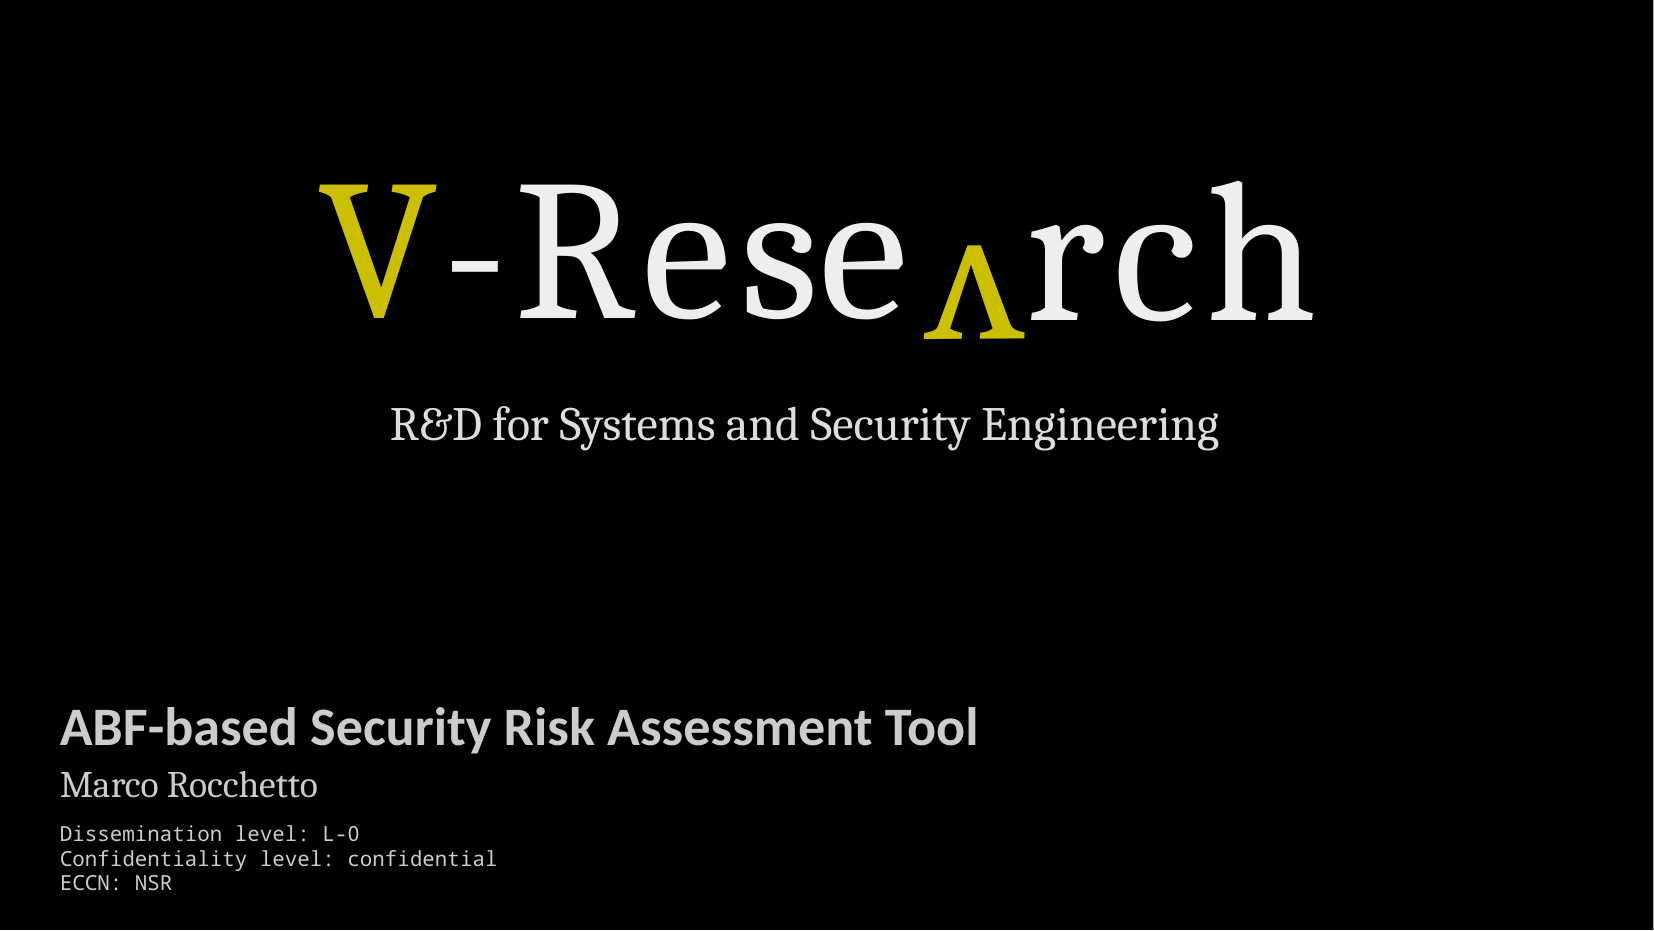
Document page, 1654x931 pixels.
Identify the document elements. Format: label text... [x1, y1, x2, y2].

text_box Marco Rocchetto [45, 776, 917, 815]
text_box R&D for Systems and Security Engineering [375, 390, 1276, 466]
text_box r [1010, 132, 1098, 383]
text_box e [804, 131, 932, 381]
text_box s [725, 131, 804, 381]
text_box h [1191, 132, 1350, 383]
text_box e [627, 131, 725, 381]
text_box R [499, 131, 627, 381]
text_box ABF-based Security Risk Assessment Tool [45, 697, 1144, 776]
text_box Dissemination level: L-0 Confidentiality level: confidential ECCN: NSR [45, 815, 917, 903]
text_box V [303, 131, 428, 381]
text_box v [902, 183, 1035, 390]
text_box c [1098, 132, 1191, 383]
text_box - [428, 131, 499, 381]
